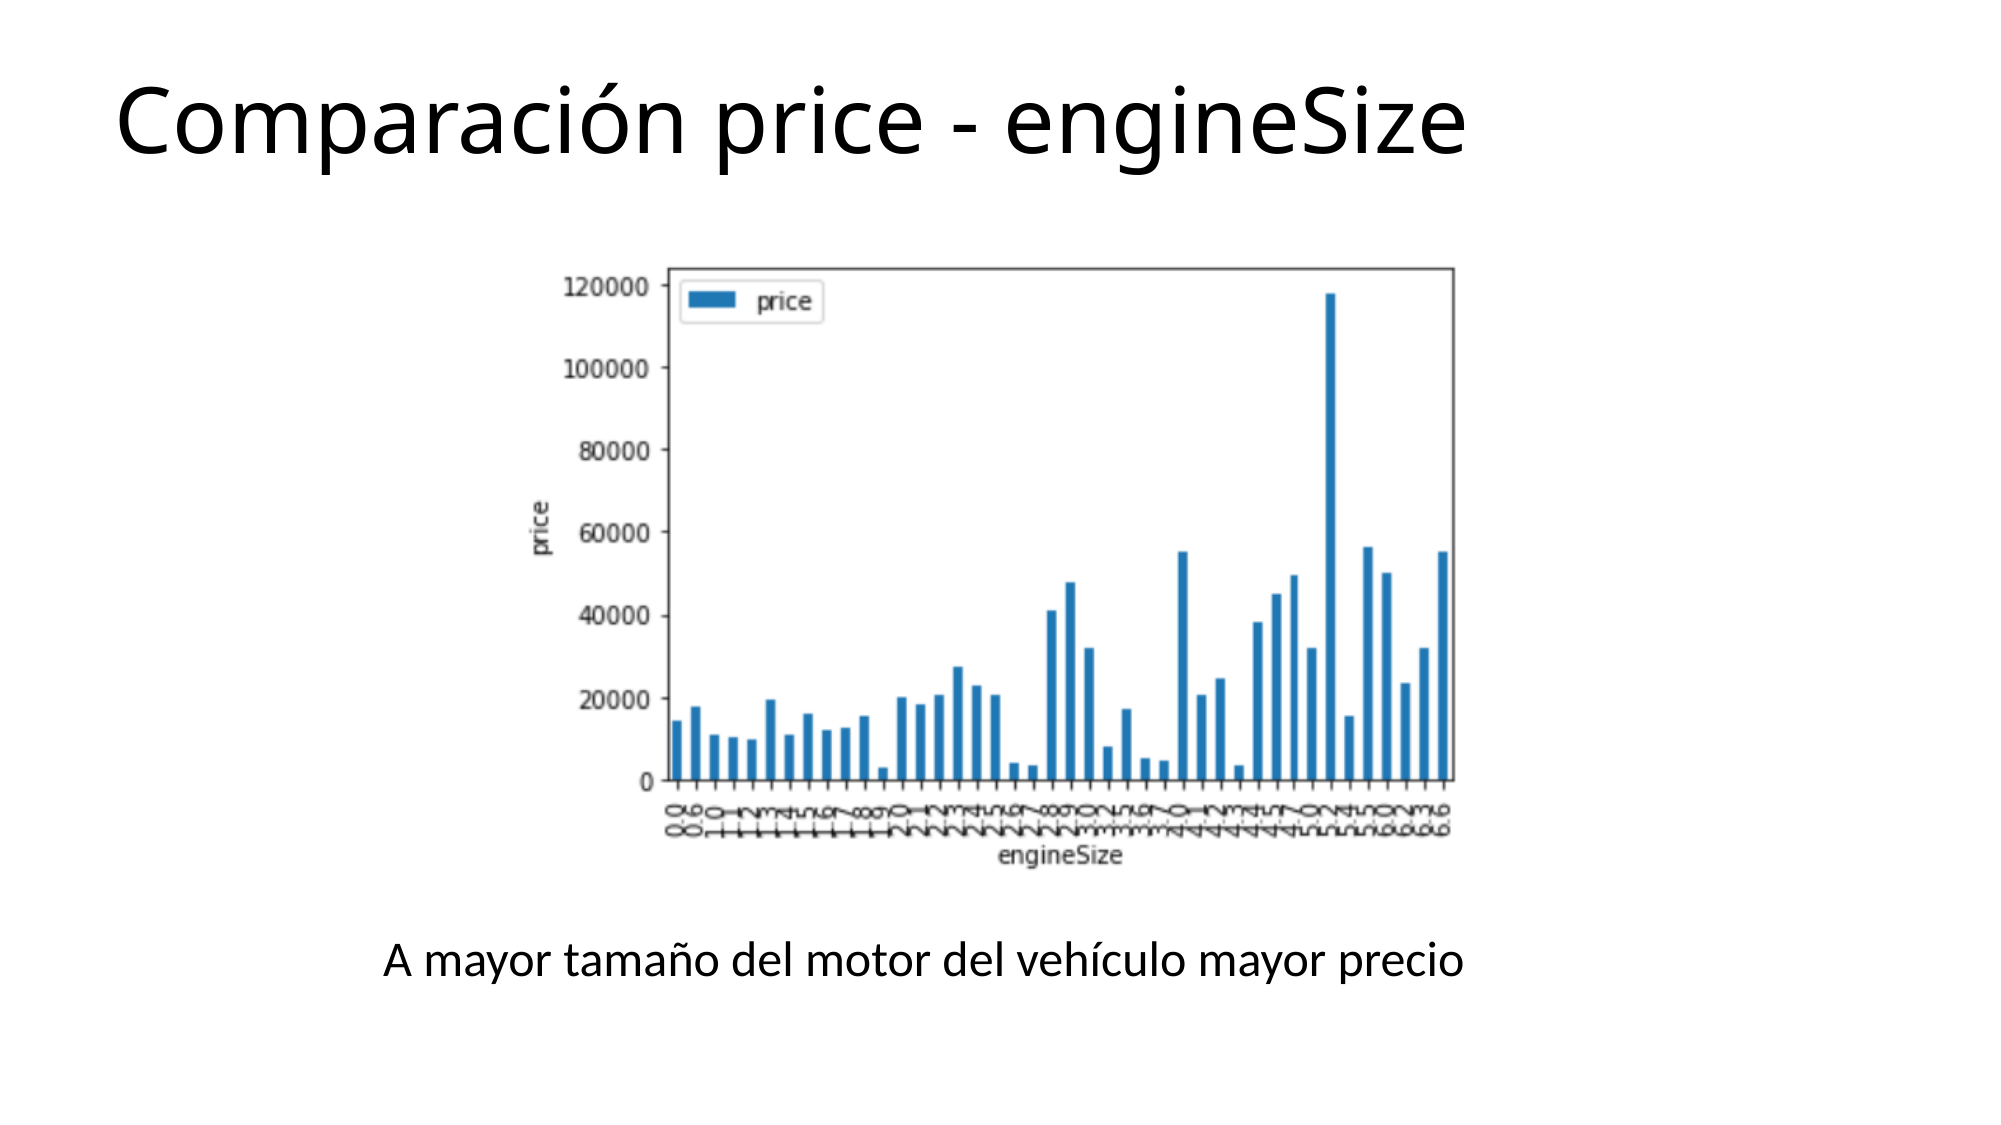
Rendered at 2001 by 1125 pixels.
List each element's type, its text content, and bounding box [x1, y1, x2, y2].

text_box Comparación price - engineSize [99, 15, 1825, 233]
picture [496, 233, 1504, 886]
text_box A mayor tamaño del motor del vehículo mayor precio [368, 919, 1557, 995]
